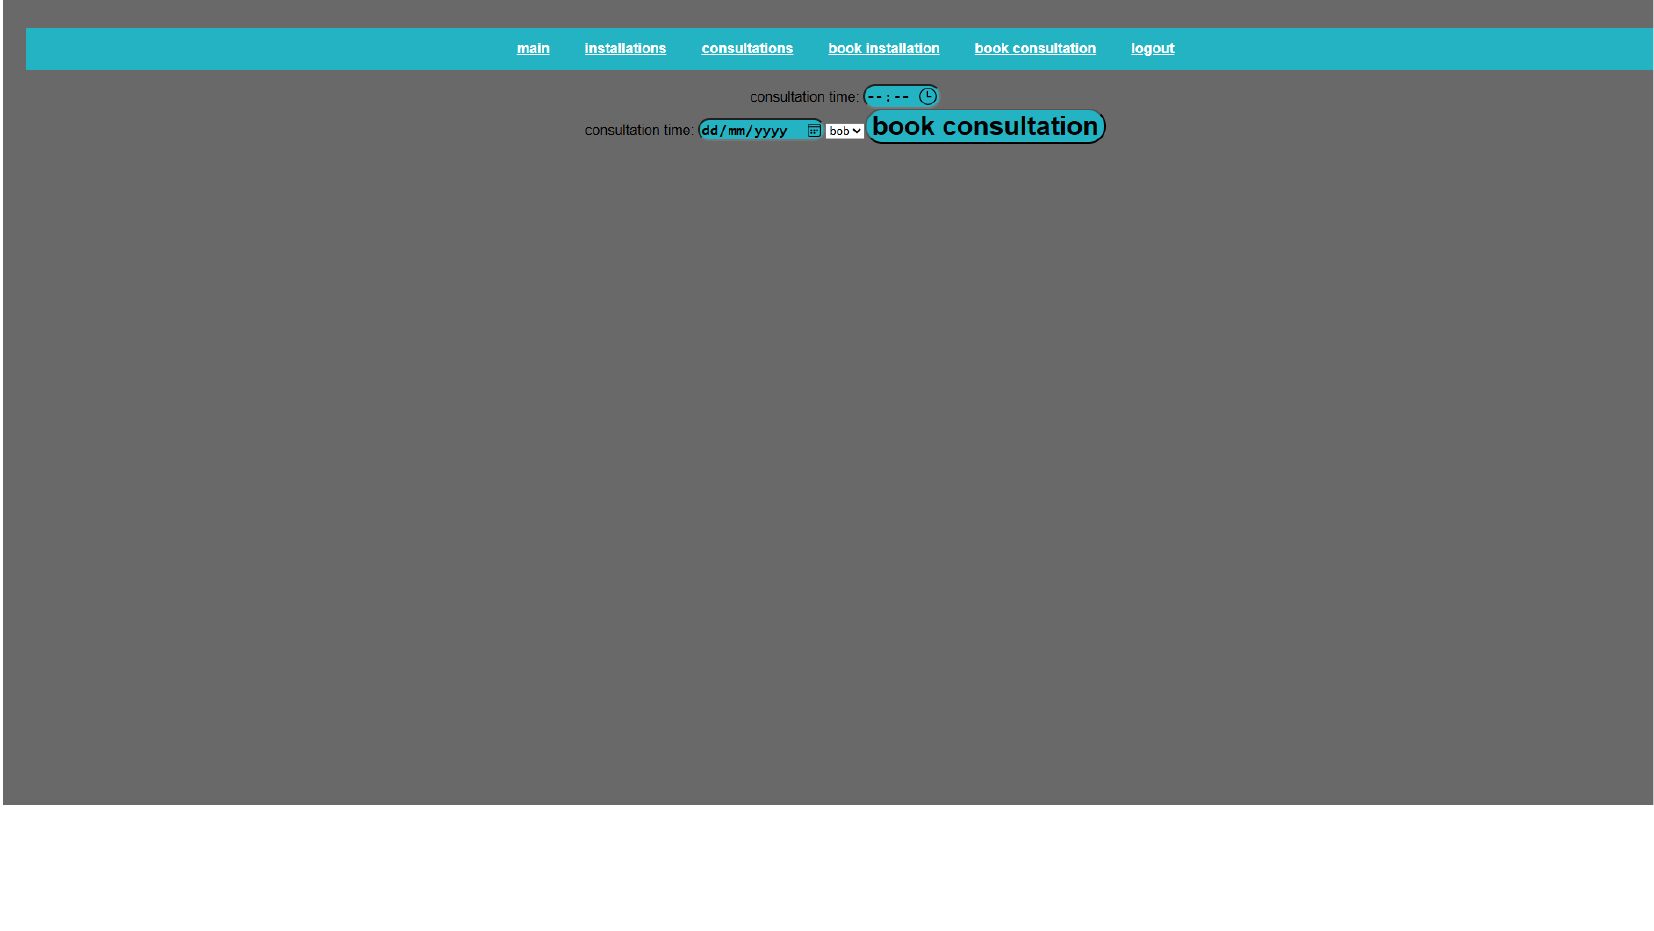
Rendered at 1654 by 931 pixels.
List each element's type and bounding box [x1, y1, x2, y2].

picture [3, 0, 1654, 805]
